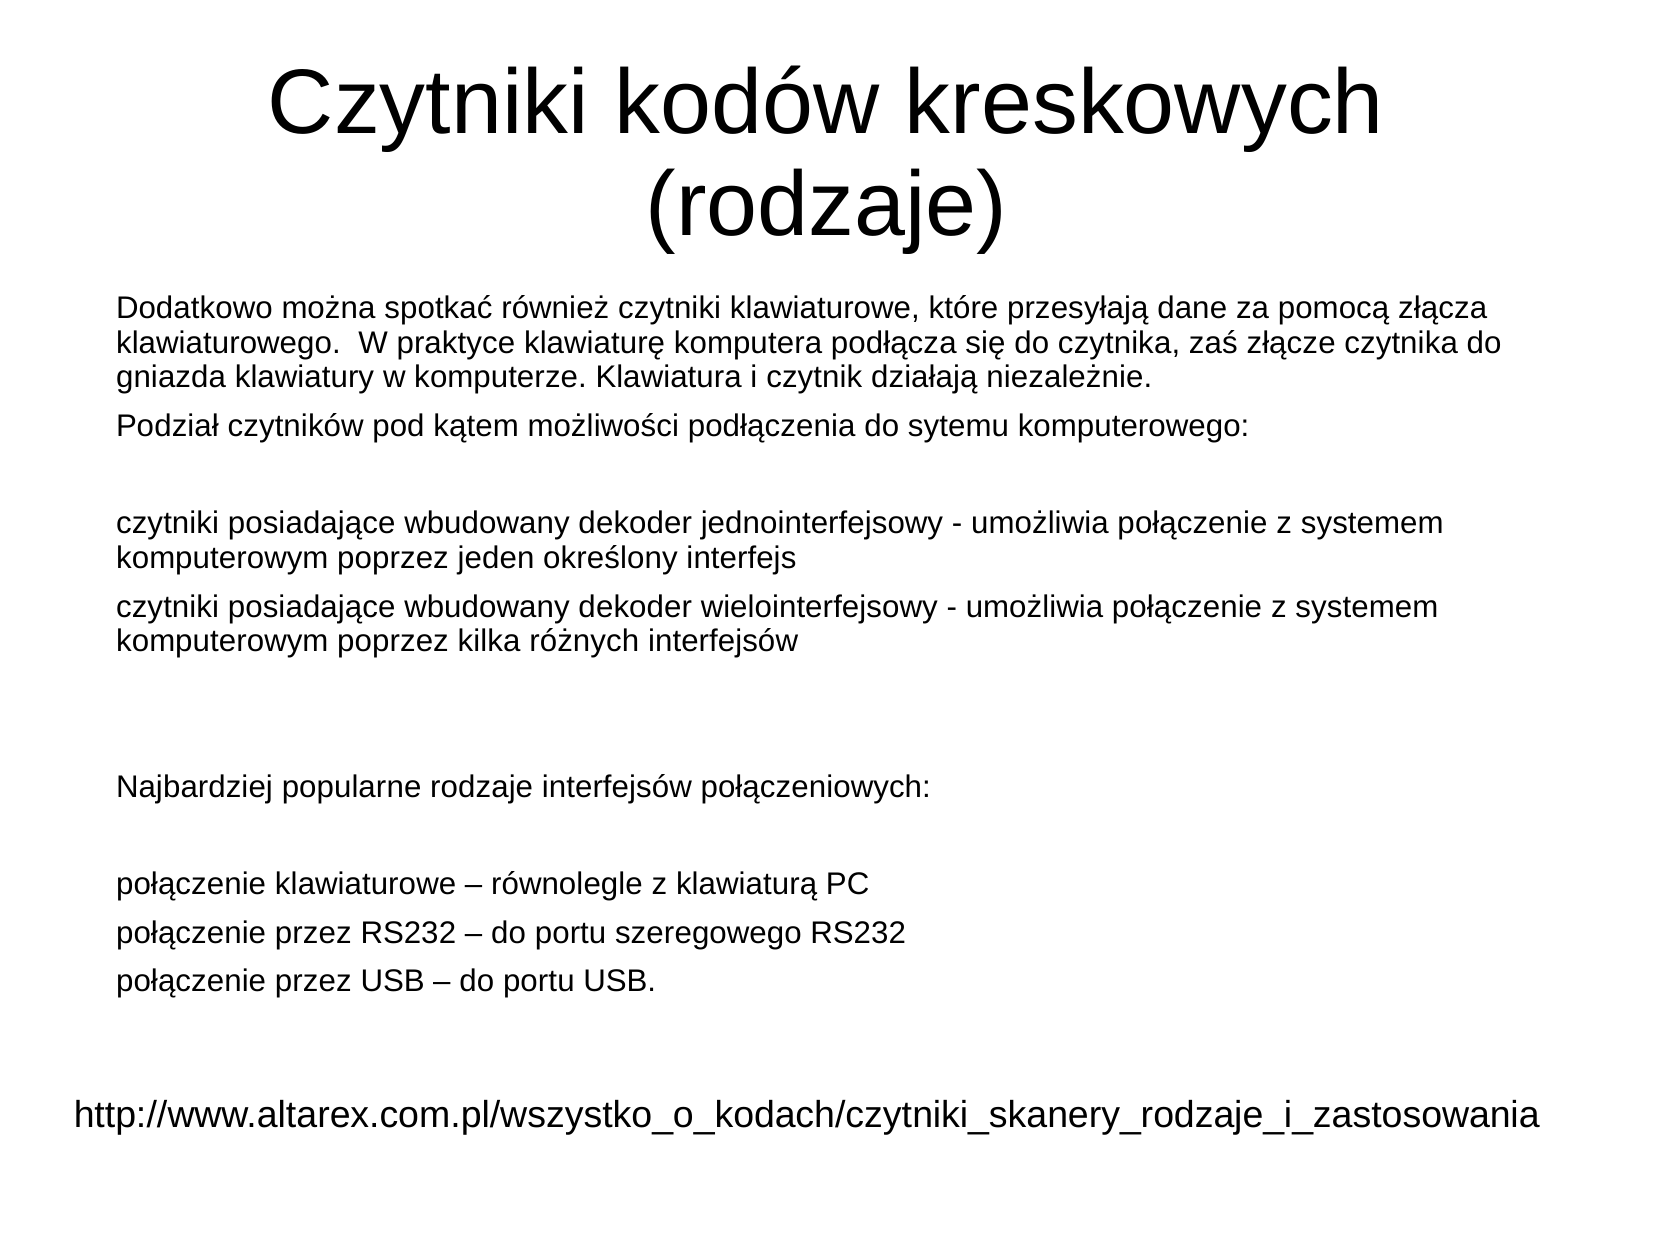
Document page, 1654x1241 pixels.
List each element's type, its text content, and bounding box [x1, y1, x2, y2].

title Czytniki kodów kreskowych (rodzaje) [82, 49, 1571, 257]
list Dodatkowo można spotkać również czytniki klawiaturowe, które przesyłają dane za pomocą złącza klawiaturowego. W praktyce klawiaturę komputera podłącza się do czytnika, zaś złącze czytnika do gniazda klawiatury w komputerze. Klawiatura i czytnik działają niezależnie. Podział czytników pod kątem możliwości podłączenia do sytemu komputerowego: czytniki posiadające wbudowany dekoder jednointerfejsowy - umożliwia połączenie z systemem komputerowym poprzez jeden określony interfejs czytniki posiadające wbudowany dekoder wielointerfejsowy - umożliwia połączenie z systemem komputerowym poprzez kilka różnych interfejsów Najbardziej popularne rodzaje interfejsów połączeniowych: połączenie klawiaturowe – równolegle z klawiaturą PC połączenie przez RS232 – do portu szeregowego RS232 połączenie przez USB – do portu USB. [82, 290, 1571, 1010]
text_box http://www.altarex.com.pl/wszystko_o_kodach/czytniki_skanery_rodzaje_i_zastosowania [59, 1086, 1555, 1144]
